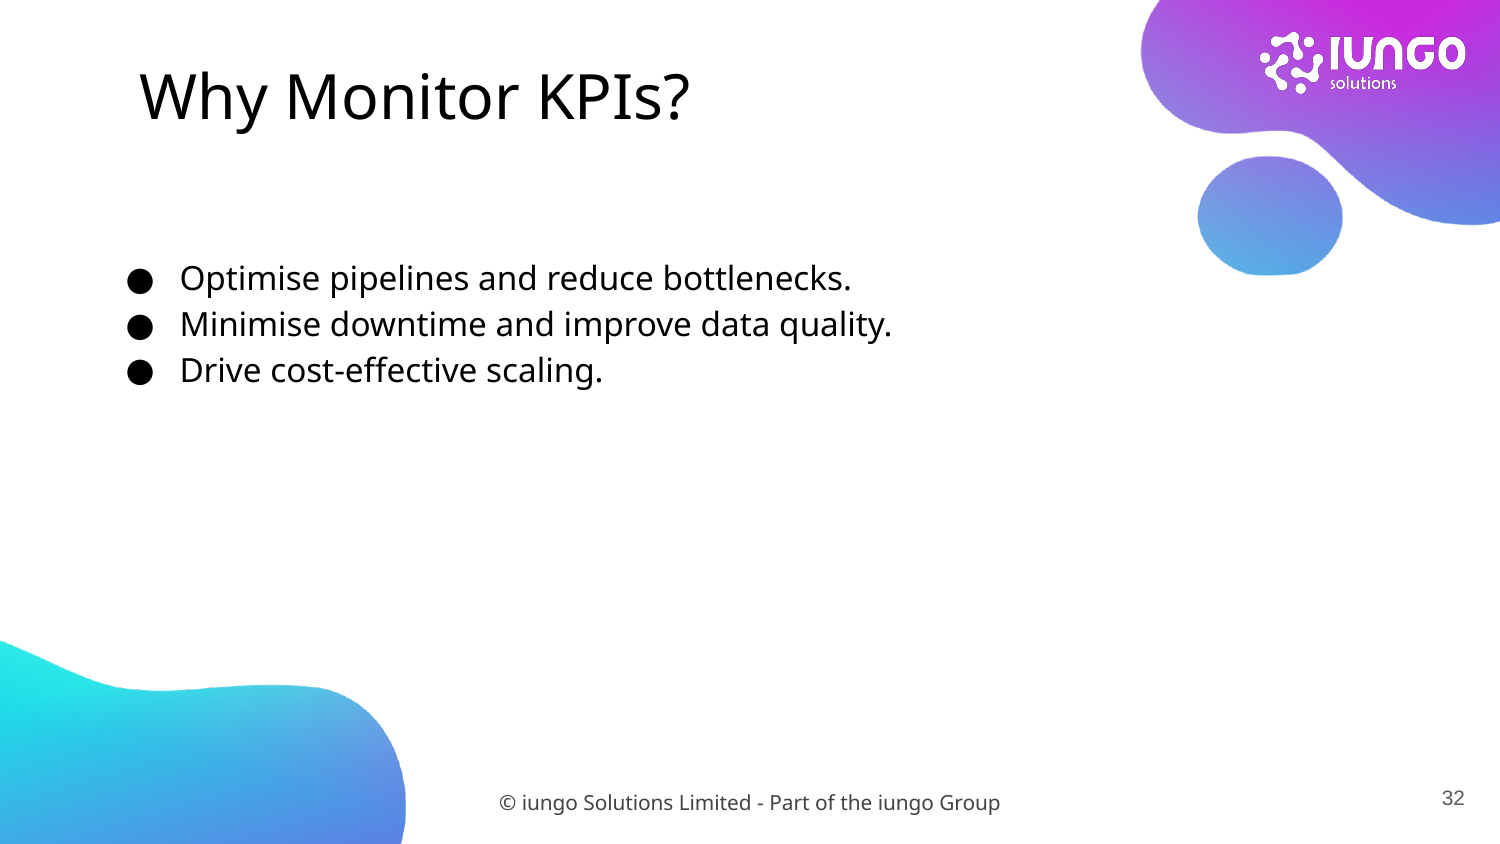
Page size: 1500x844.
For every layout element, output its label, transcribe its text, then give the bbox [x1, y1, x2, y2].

title Why Monitor KPIs? [124, 30, 953, 125]
slide_number <number> [1389, 764, 1480, 830]
picture [0, 0, 1500, 844]
list Optimise pipelines and reduce bottlenecks. Minimise downtime and improve data quality. Drive cost-effective scaling. [89, 236, 1384, 720]
